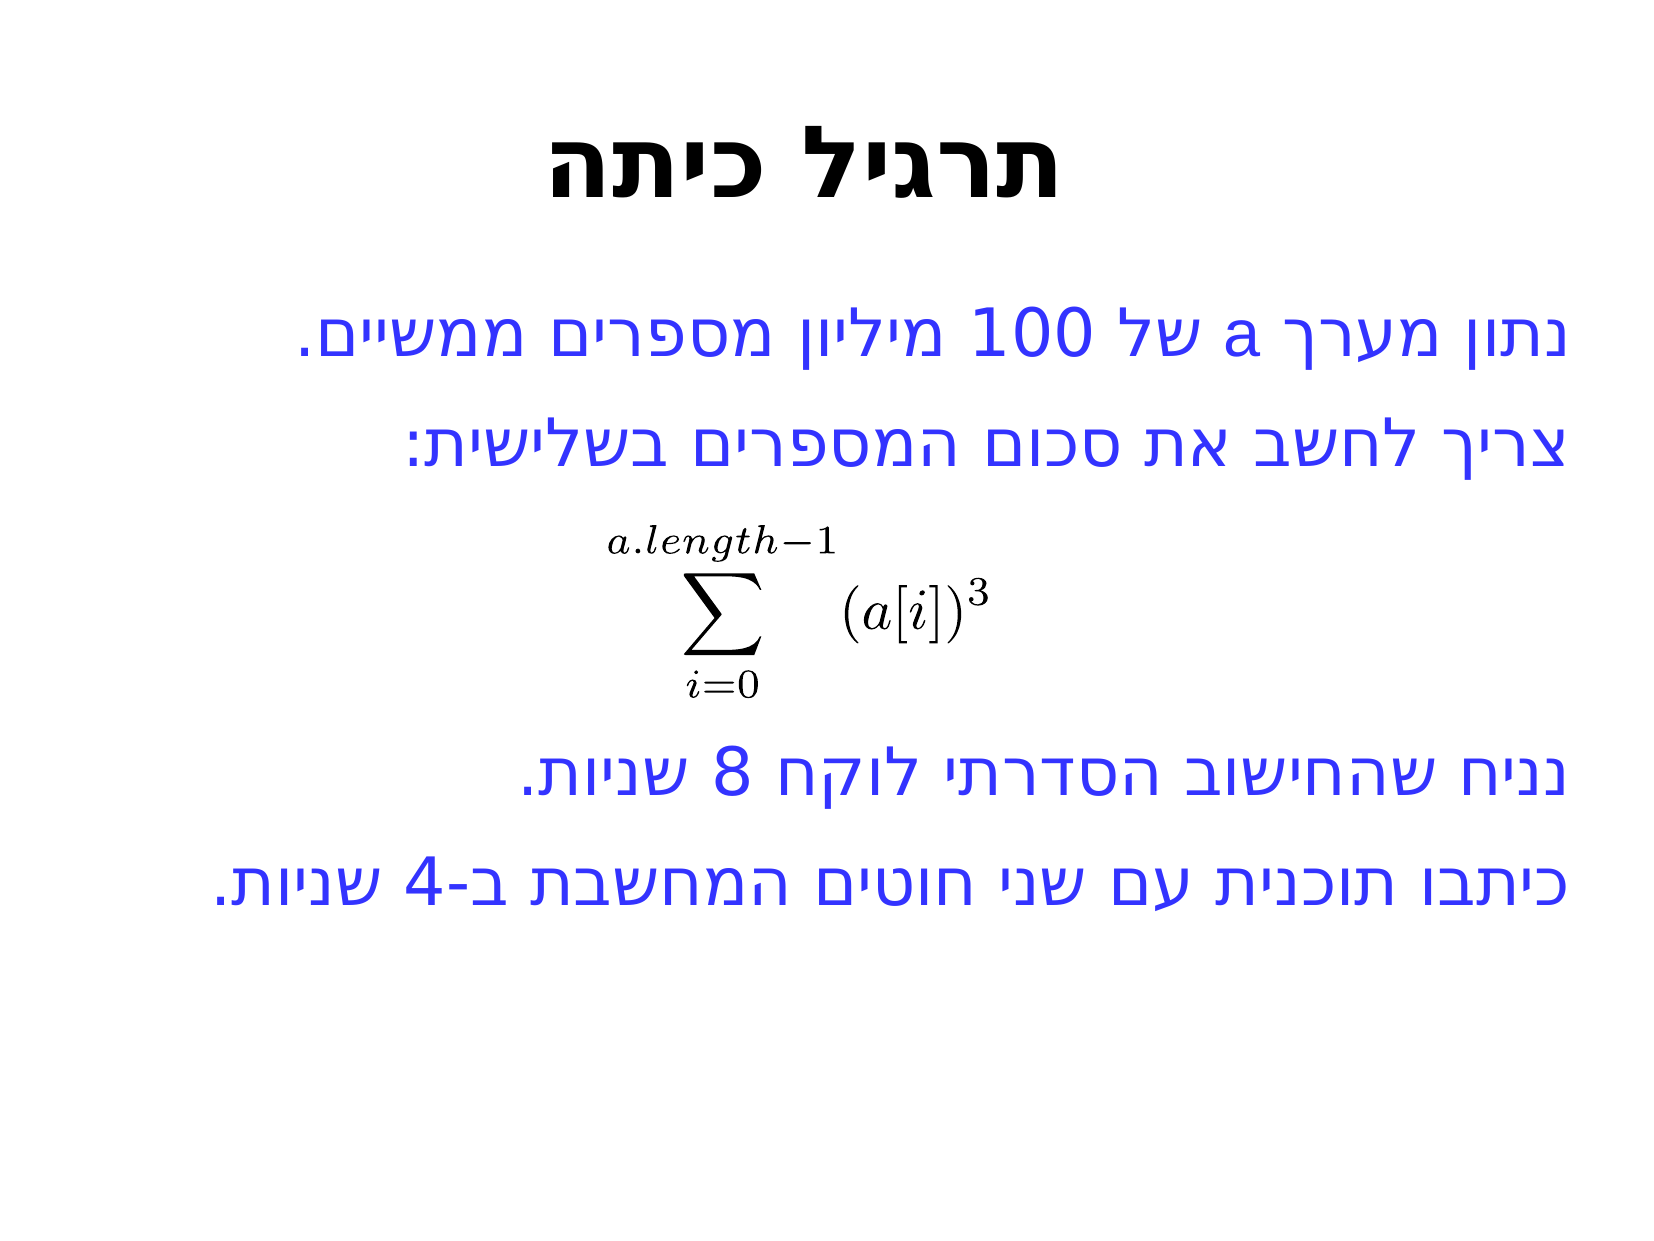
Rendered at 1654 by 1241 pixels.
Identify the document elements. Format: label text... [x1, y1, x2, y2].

title תרגיל כיתה [63, 45, 1546, 271]
text_box [605, 525, 991, 699]
list נתון מערך a של 100 מיליון מספרים ממשיים. צריך לחשב את סכום המספרים בשלישית: נניח שהחישוב הסדרתי לוקח 8 שניות. כיתבו תוכנית עם שני חוטים המחשבת ב-4 שניות. [82, 290, 1571, 1126]
